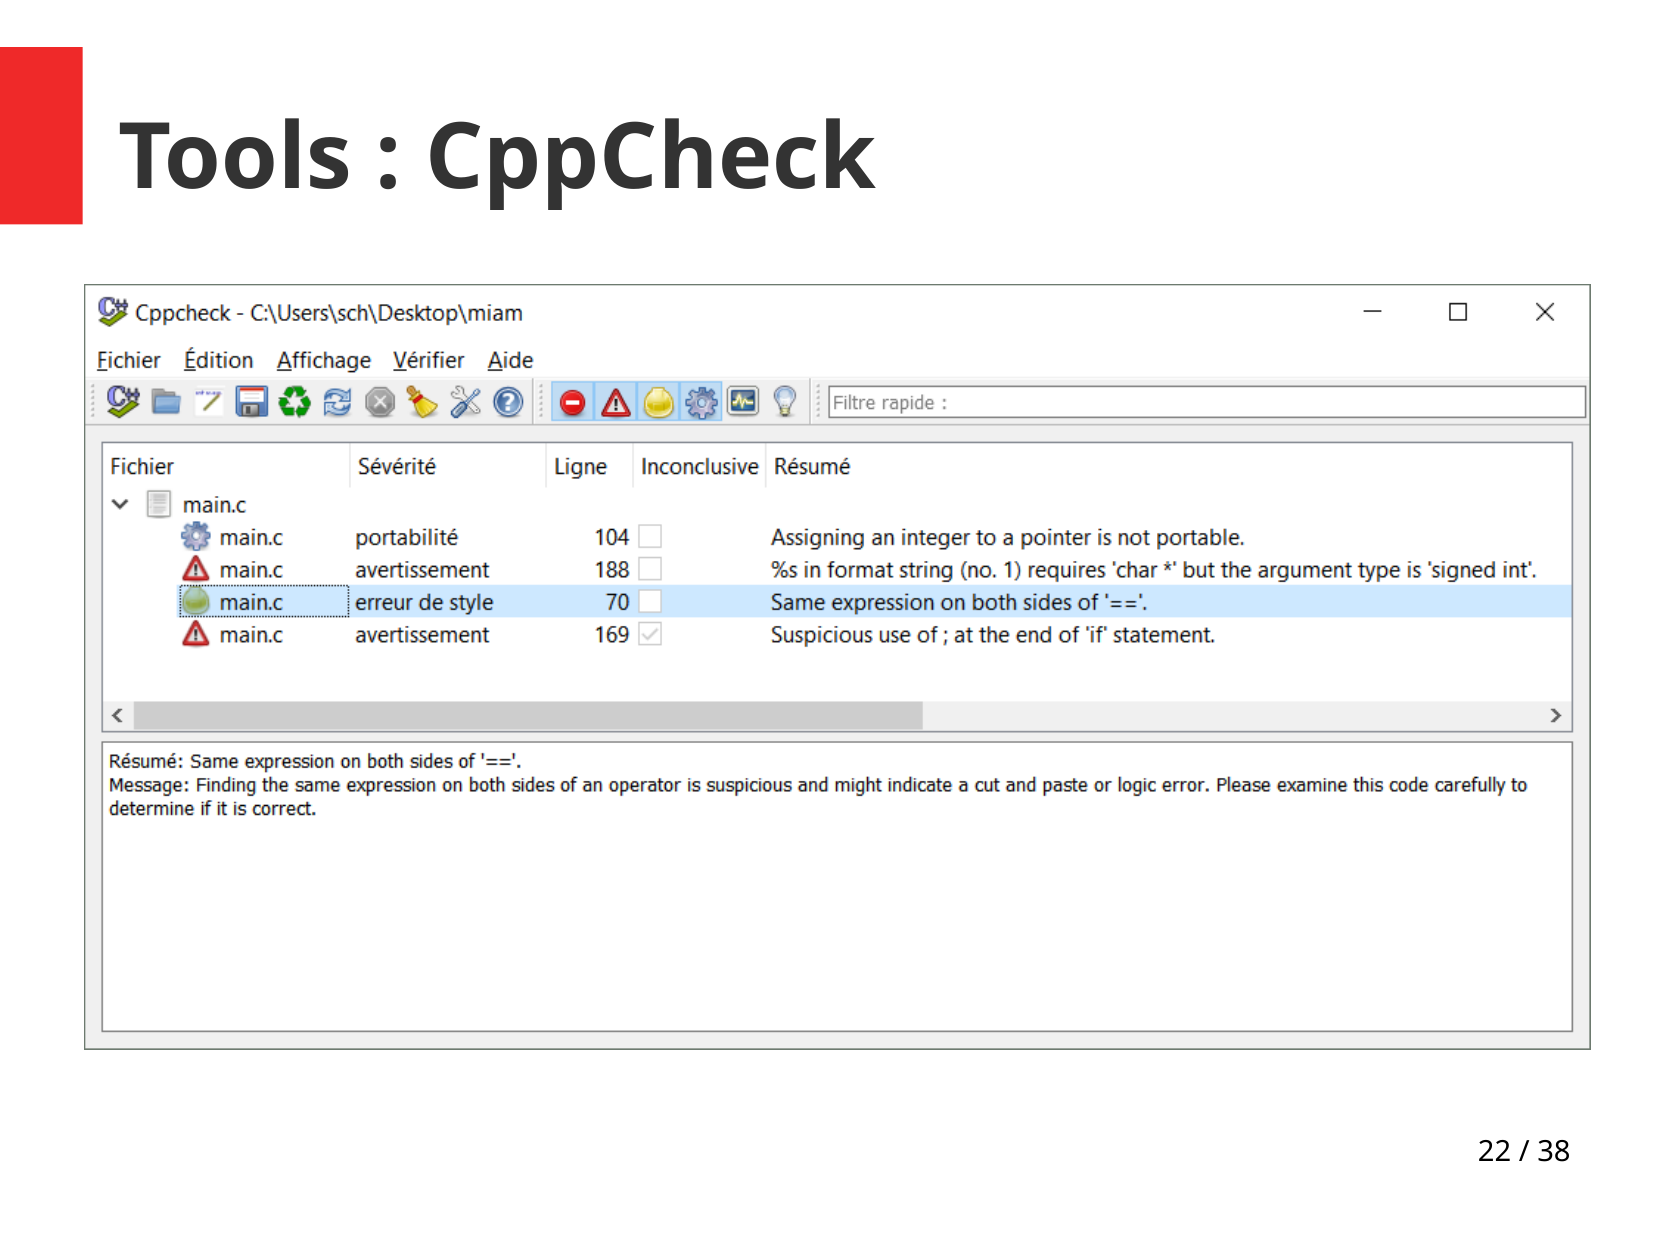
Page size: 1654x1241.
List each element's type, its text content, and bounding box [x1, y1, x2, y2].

picture [84, 284, 1591, 1050]
title Tools : CppCheck [118, 49, 1571, 257]
